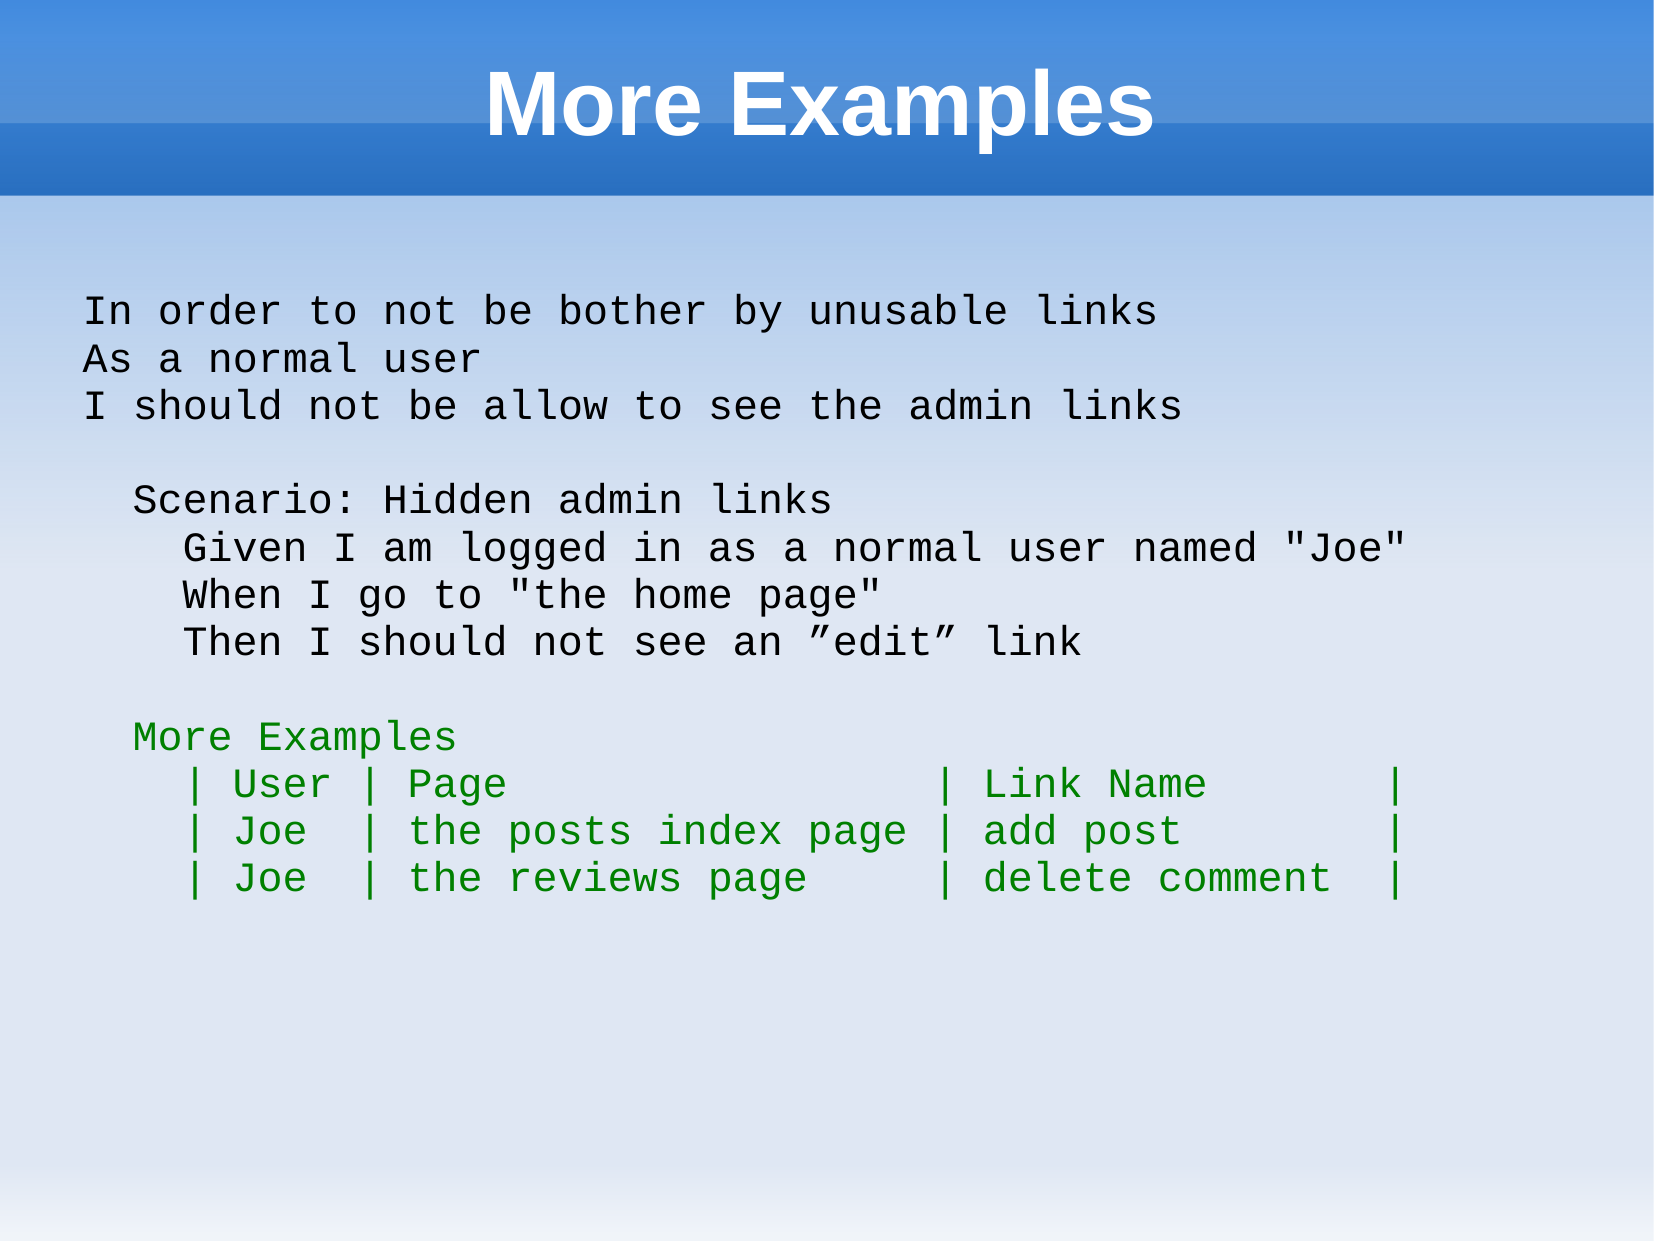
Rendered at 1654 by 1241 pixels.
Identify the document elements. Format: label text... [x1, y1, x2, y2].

list In order to not be bother by unusable links As a normal user I should not be allow to see the admin links Scenario: Hidden admin links Given I am logged in as a normal user named "Joe" When I go to "the home page" Then I should not see an ”edit” link More Examples | User | Page | Link Name | | Joe | the posts index page | add post | | Joe | the reviews page | delete comment | [82, 290, 1571, 1109]
picture [0, 0, 1654, 1241]
title More Examples [76, 0, 1565, 208]
